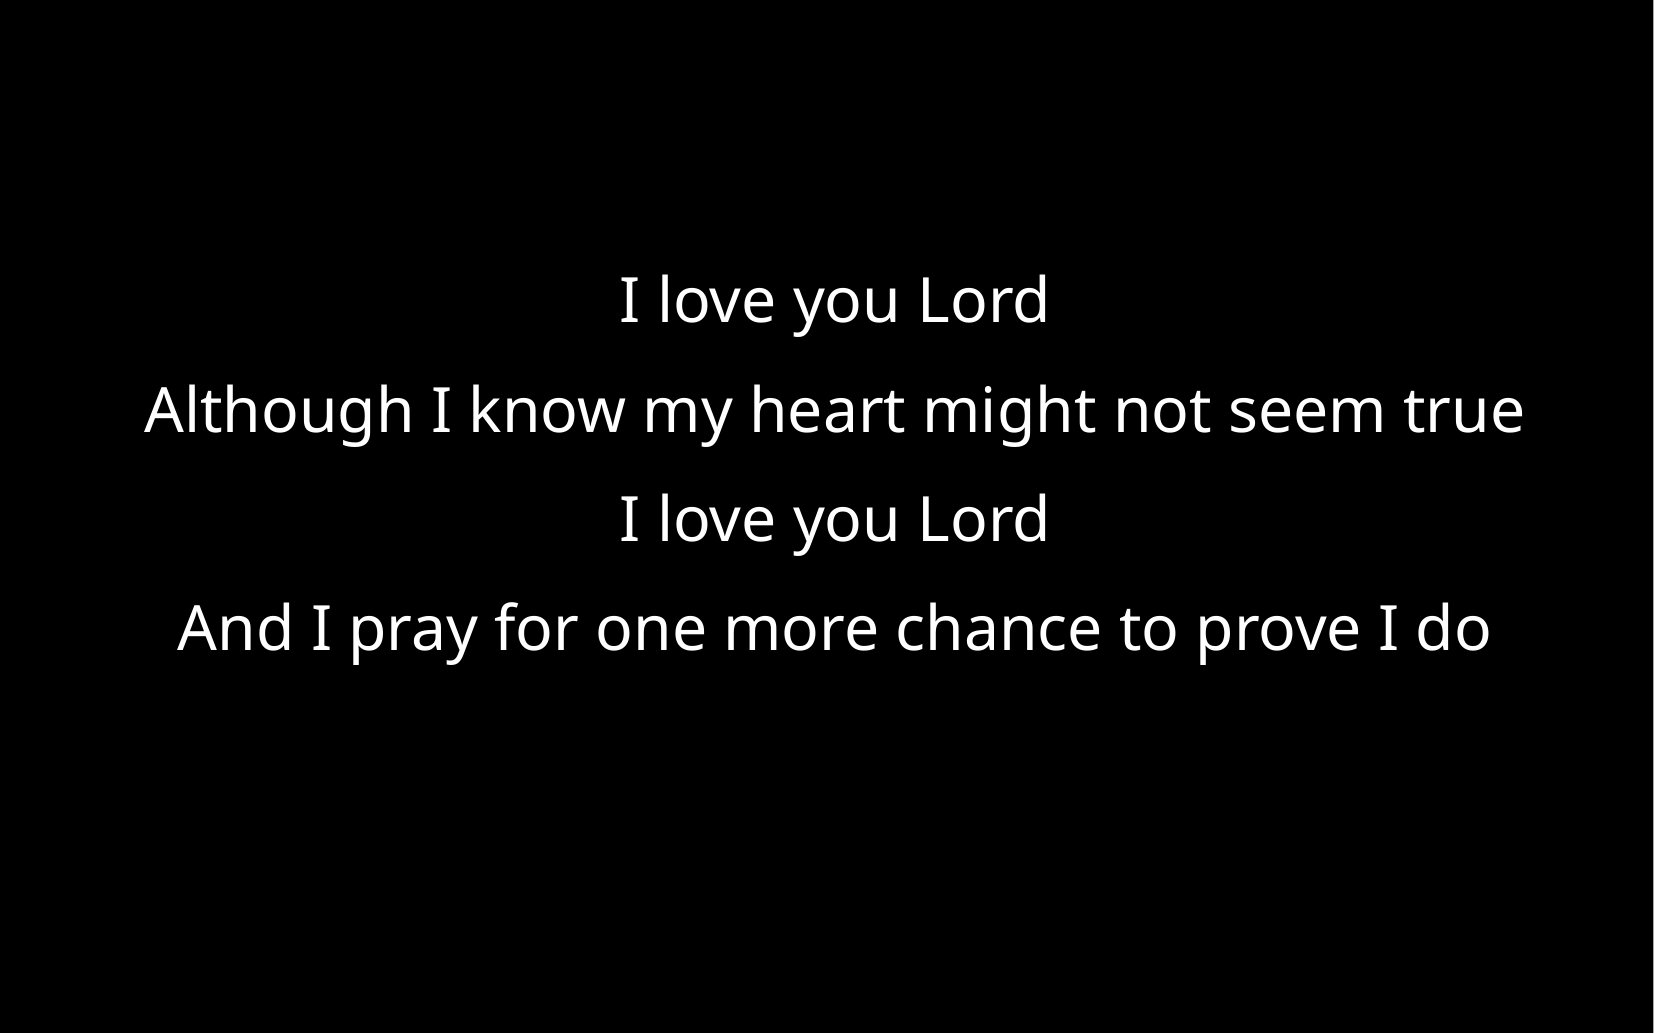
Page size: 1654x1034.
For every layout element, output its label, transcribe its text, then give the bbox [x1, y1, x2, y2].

list I love you Lord Although I know my heart might not seem true I love you Lord And I pray for one more chance to prove I do [0, 255, 1654, 1024]
